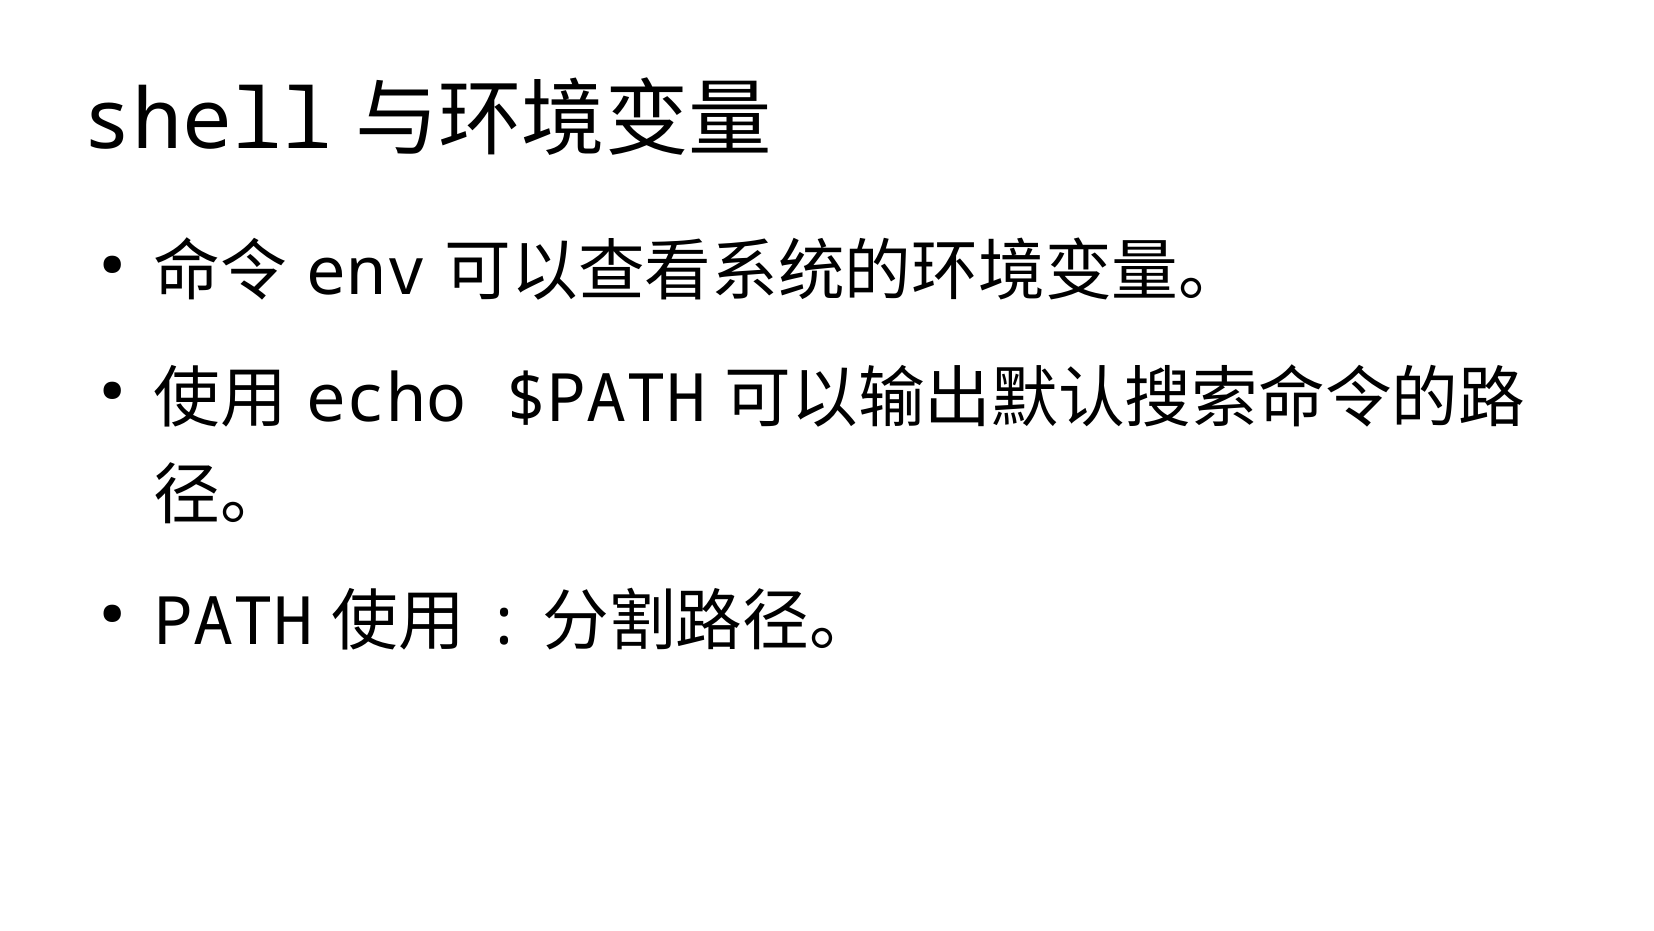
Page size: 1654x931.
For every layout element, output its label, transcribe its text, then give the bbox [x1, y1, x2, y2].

title shell与环境变量 [82, 37, 1571, 189]
list 命令env可以查看系统的环境变量。 使用echo $PATH可以输出默认搜索命令的路径。 PATH使用:分割路径。 [82, 217, 1571, 758]
